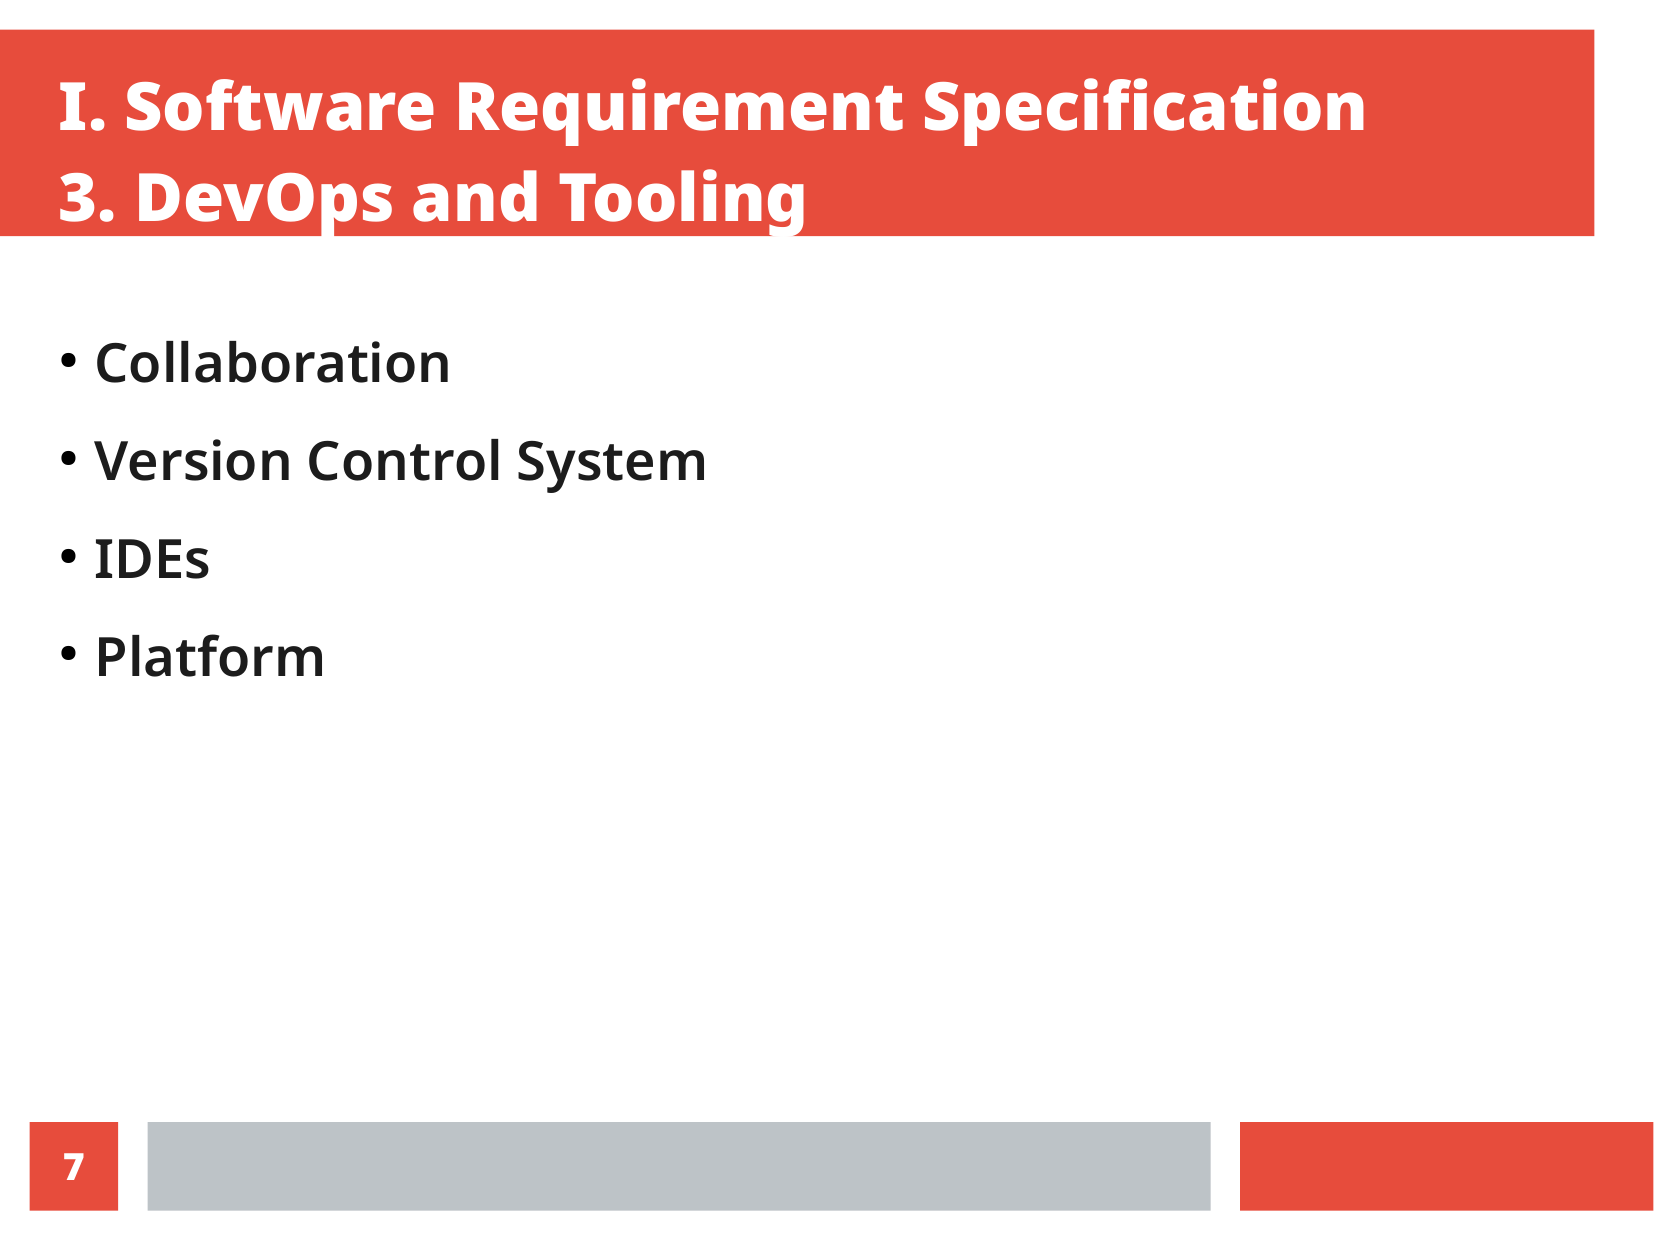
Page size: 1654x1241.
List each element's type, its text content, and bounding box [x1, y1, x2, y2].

title I. Software Requirement Specification 3. DevOps and Tooling [59, 59, 1595, 207]
list Collaboration Version Control System IDEs Platform [59, 324, 1565, 1093]
